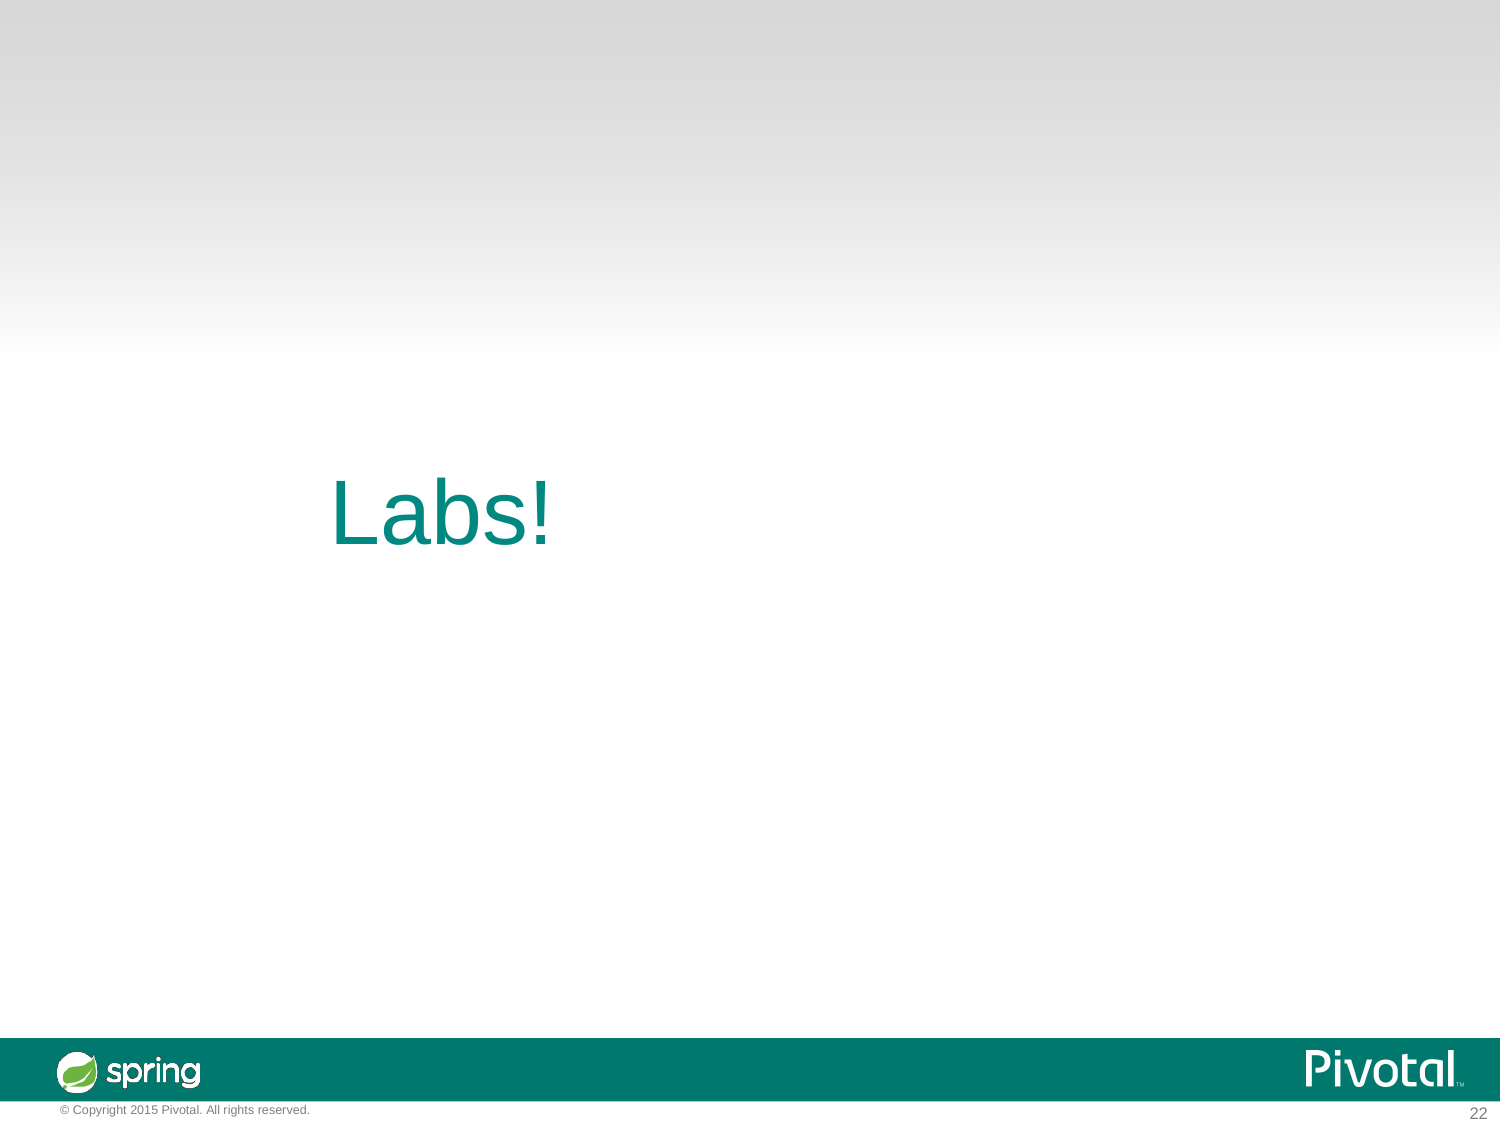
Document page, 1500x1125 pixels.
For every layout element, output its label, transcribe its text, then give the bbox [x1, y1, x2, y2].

title Labs! [329, 454, 1322, 565]
picture [32, 1041, 210, 1103]
picture [1306, 1050, 1464, 1087]
